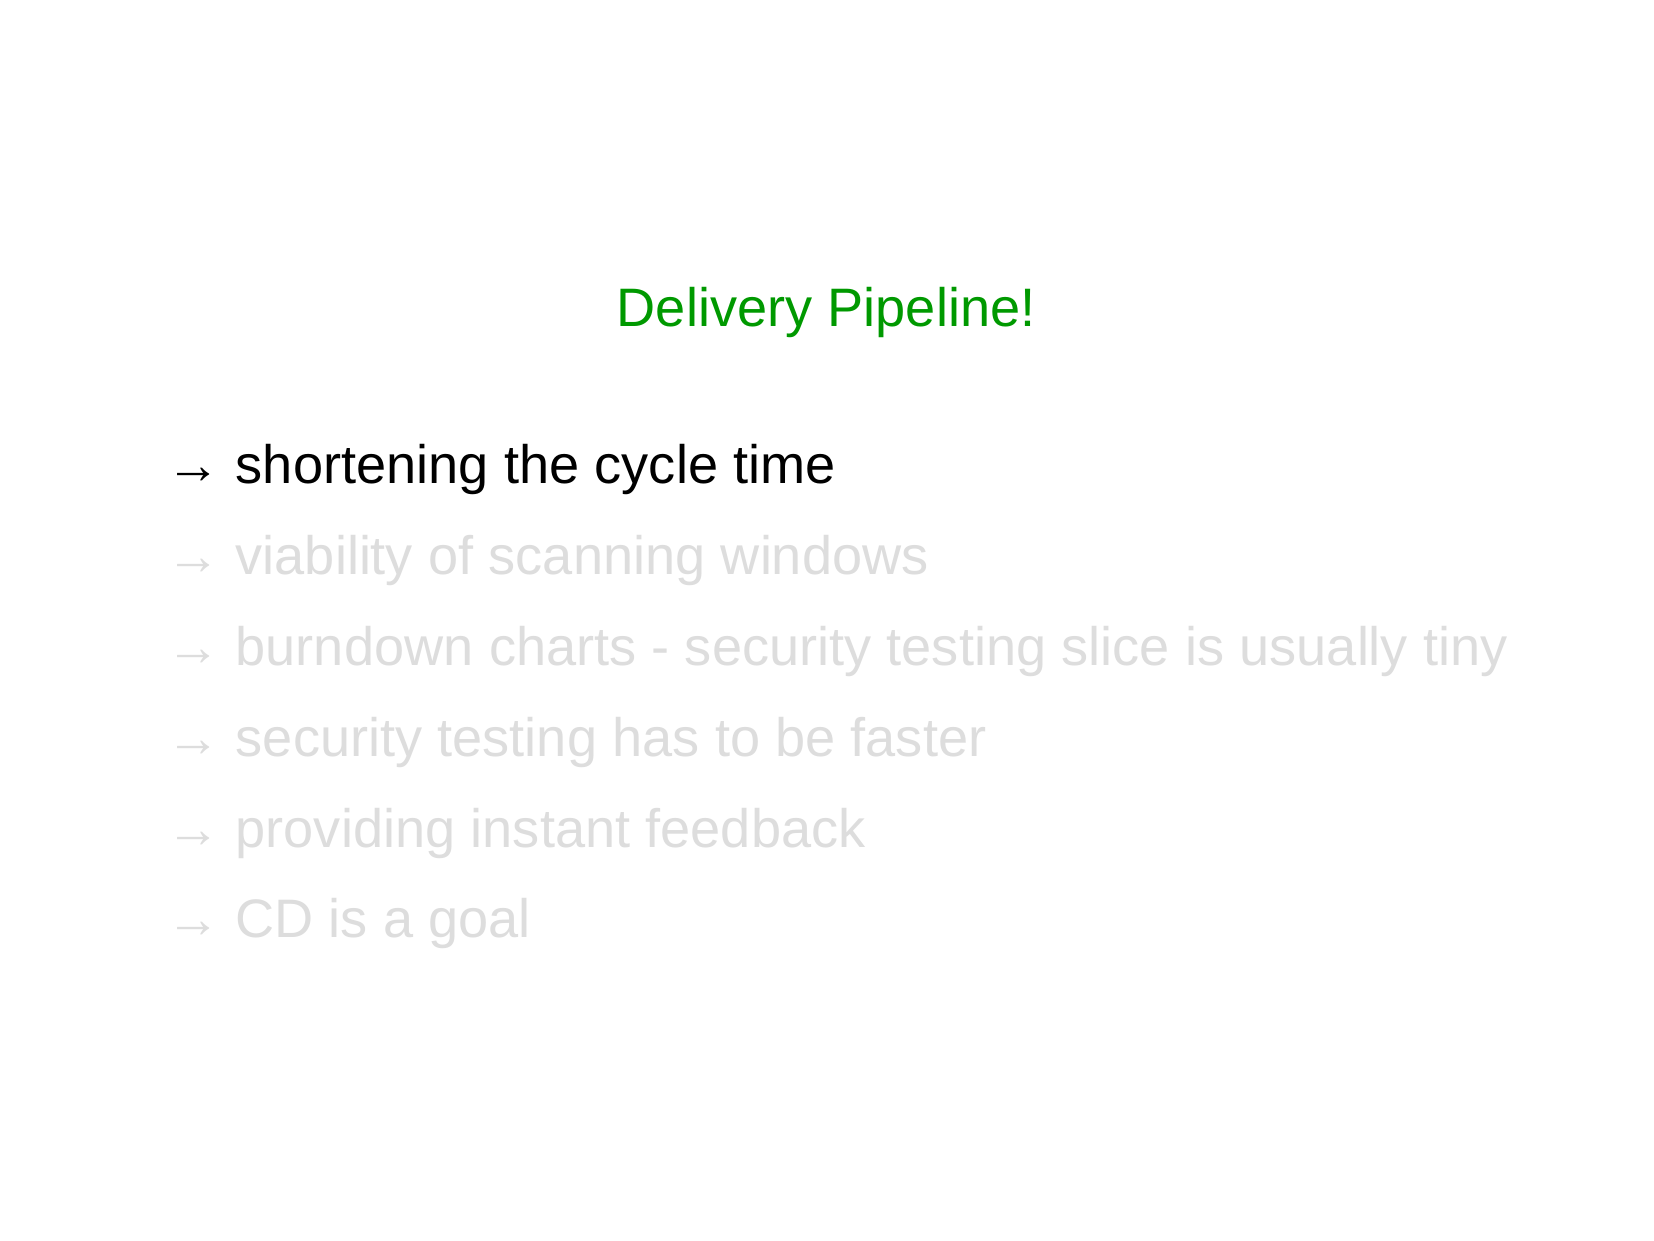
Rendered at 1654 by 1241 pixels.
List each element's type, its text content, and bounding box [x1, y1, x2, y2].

text_box → shortening the cycle time → viability of scanning windows → burndown charts - security testing slice is usually tiny → security testing has to be faster → providing instant feedback → CD is a goal [151, 267, 1524, 973]
text_box Delivery Pipeline! [602, 269, 1052, 346]
